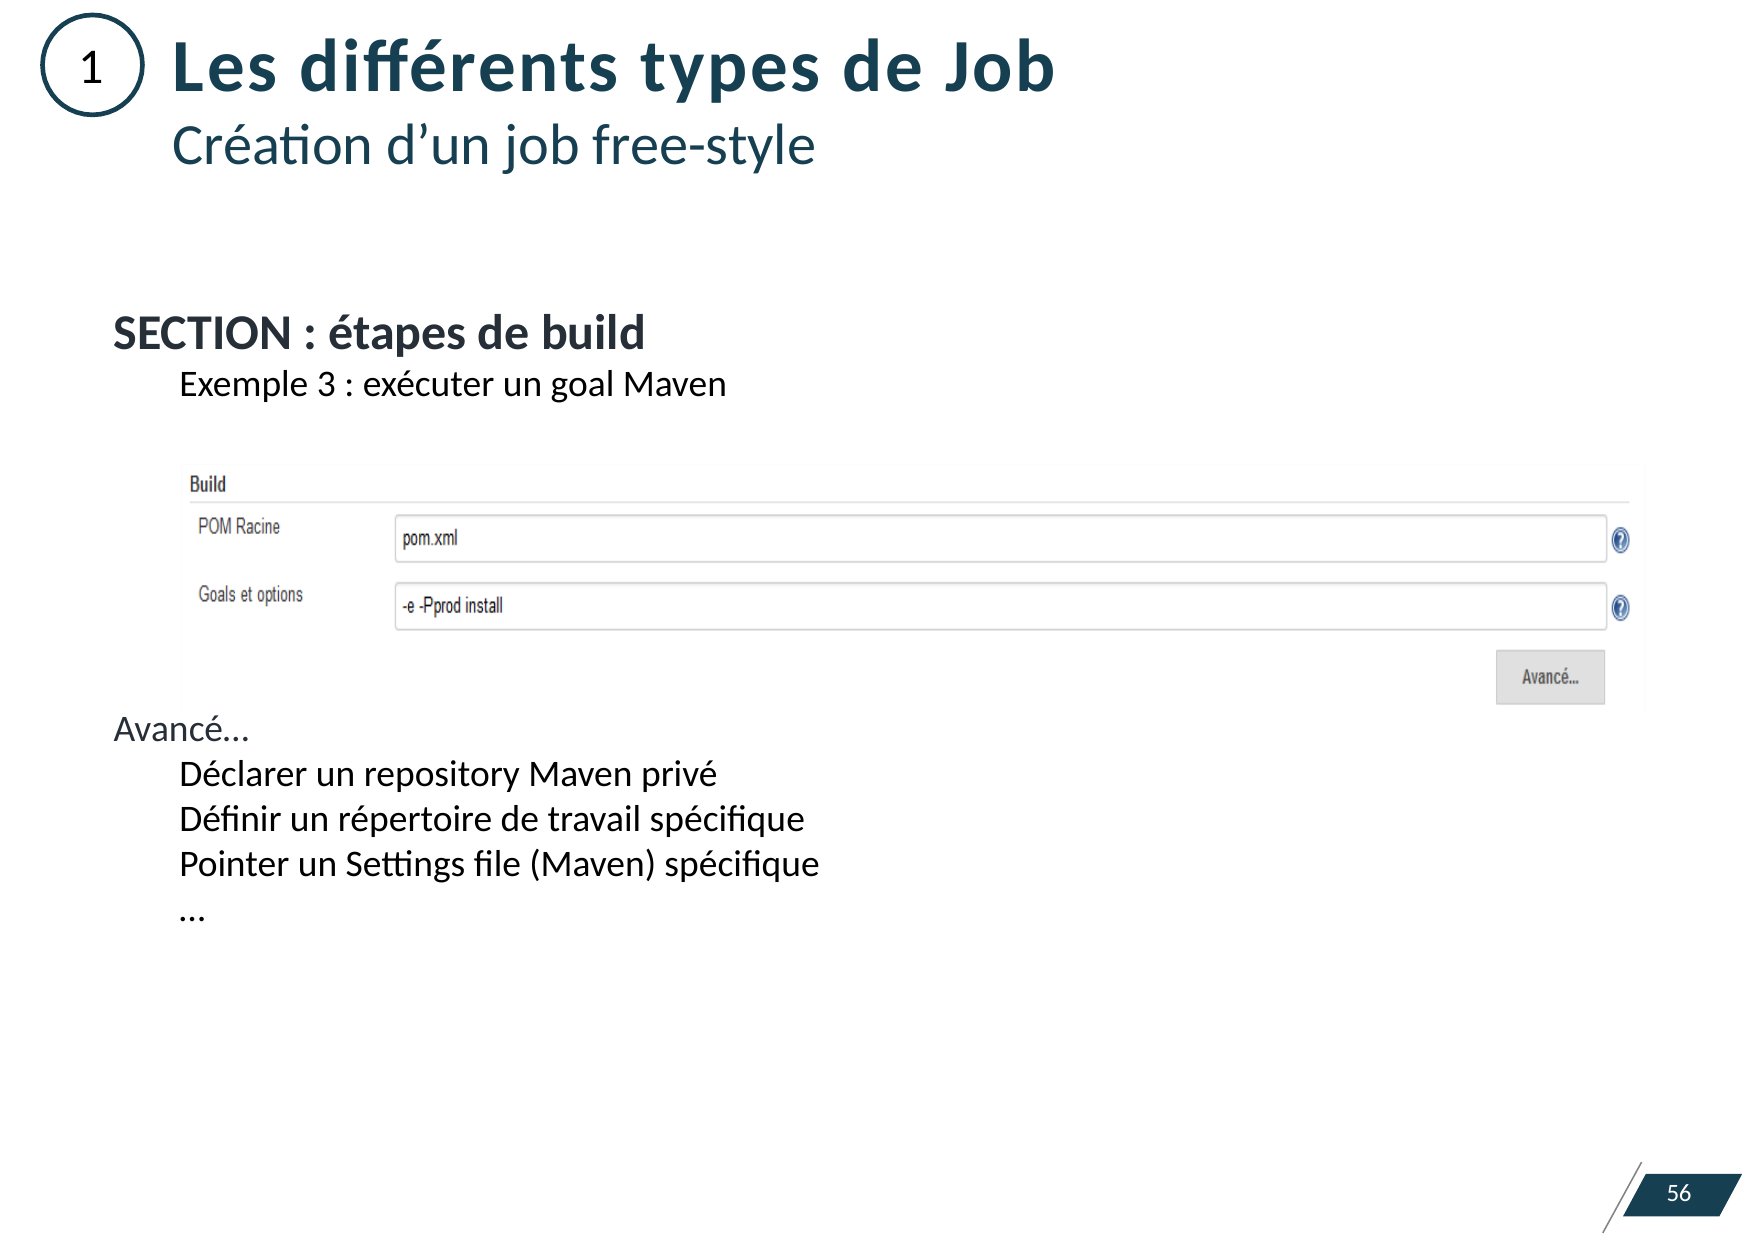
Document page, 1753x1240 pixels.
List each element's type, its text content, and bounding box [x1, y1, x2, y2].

text_box SECTION : étapes de build Exemple 3 : exécuter un goal Maven Avancé… Déclarer un repository Maven privé Définir un répertoire de travail spécifique Pointer un Settings file (Maven) spécifique … [113, 299, 1753, 1014]
picture [181, 464, 1646, 712]
text_box 1 [76, 31, 108, 94]
text_box 56 [1638, 1169, 1707, 1215]
title Les différents types de Job Création d’un job free-style [172, 16, 1580, 178]
